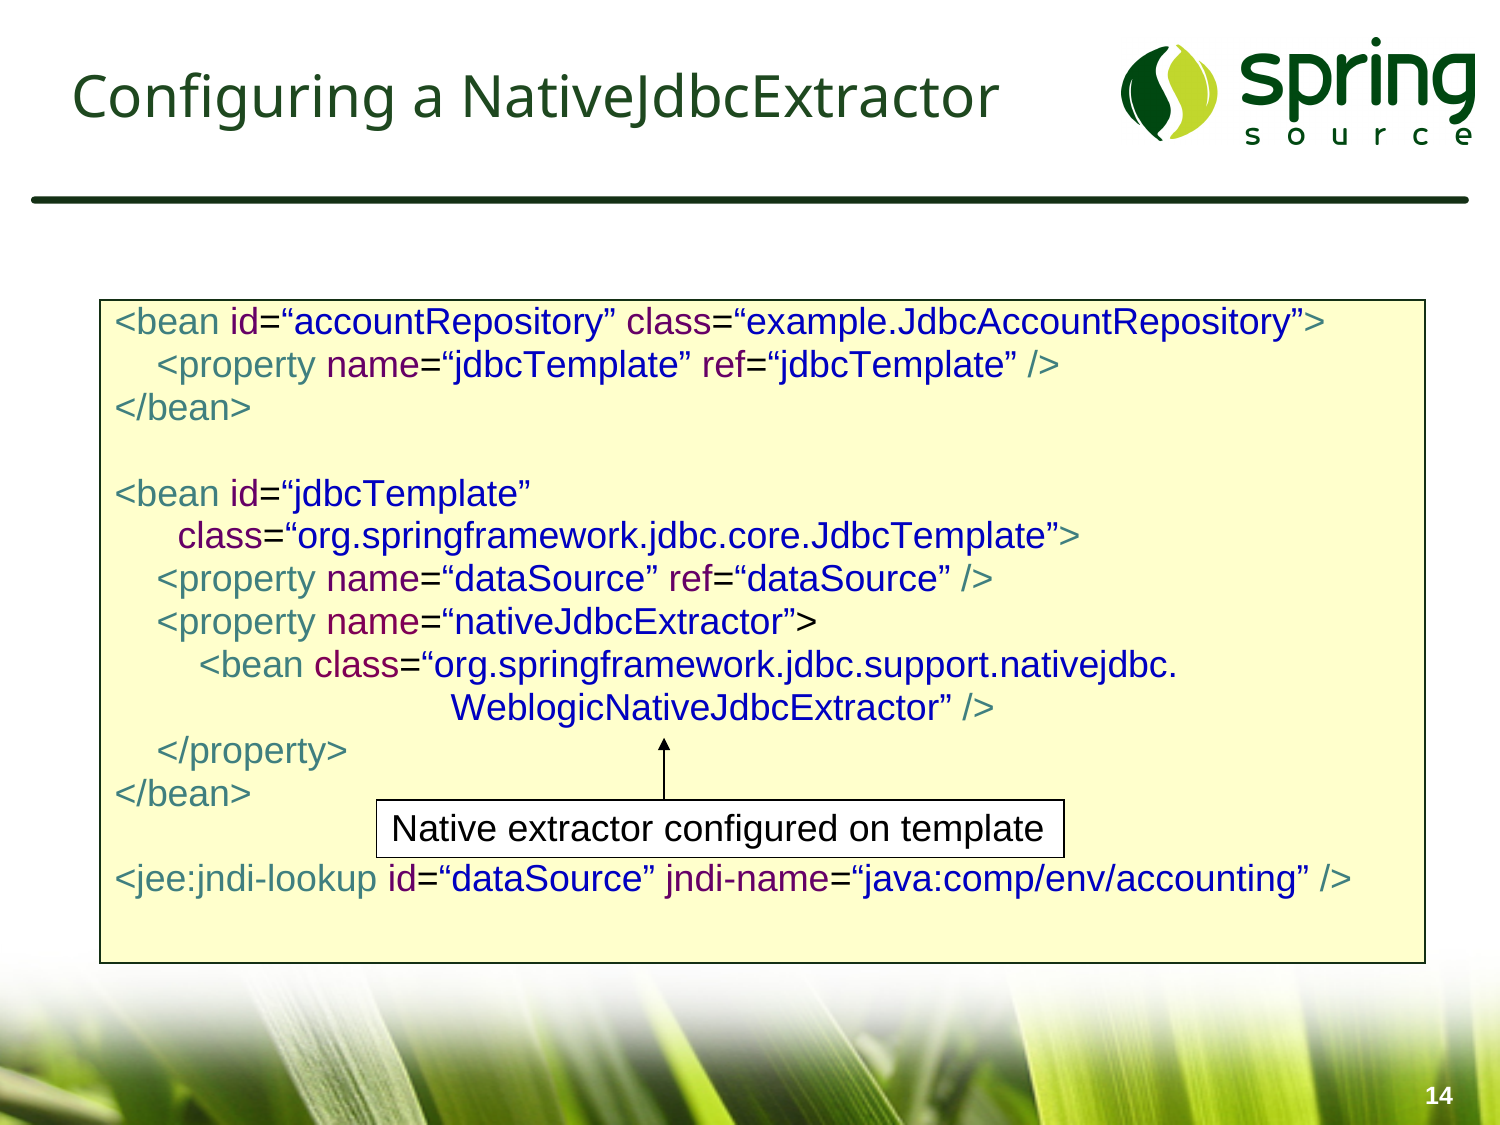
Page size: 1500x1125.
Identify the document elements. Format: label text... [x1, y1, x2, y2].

picture [0, 944, 1500, 1125]
title Configuring a NativeJdbcExtractor [56, 13, 1089, 176]
list <bean id=“accountRepository” class=“example.JdbcAccountRepository”> <property name=“jdbcTemplate” ref=“jdbcTemplate” /> </bean> <bean id=“jdbcTemplate” class=“org.springframework.jdbc.core.JdbcTemplate”> <property name=“dataSource” ref=“dataSource” /> <property name=“nativeJdbcExtractor”> <bean class=“org.springframework.jdbc.support.nativejdbc. WeblogicNativeJdbcExtractor” /> </property> </bean> <jee:jndi-lookup id=“dataSource” jndi-name=“java:comp/env/accounting” /> [99, 299, 1425, 963]
picture [1121, 37, 1475, 145]
text_box Native extractor configured on template [376, 800, 1065, 858]
